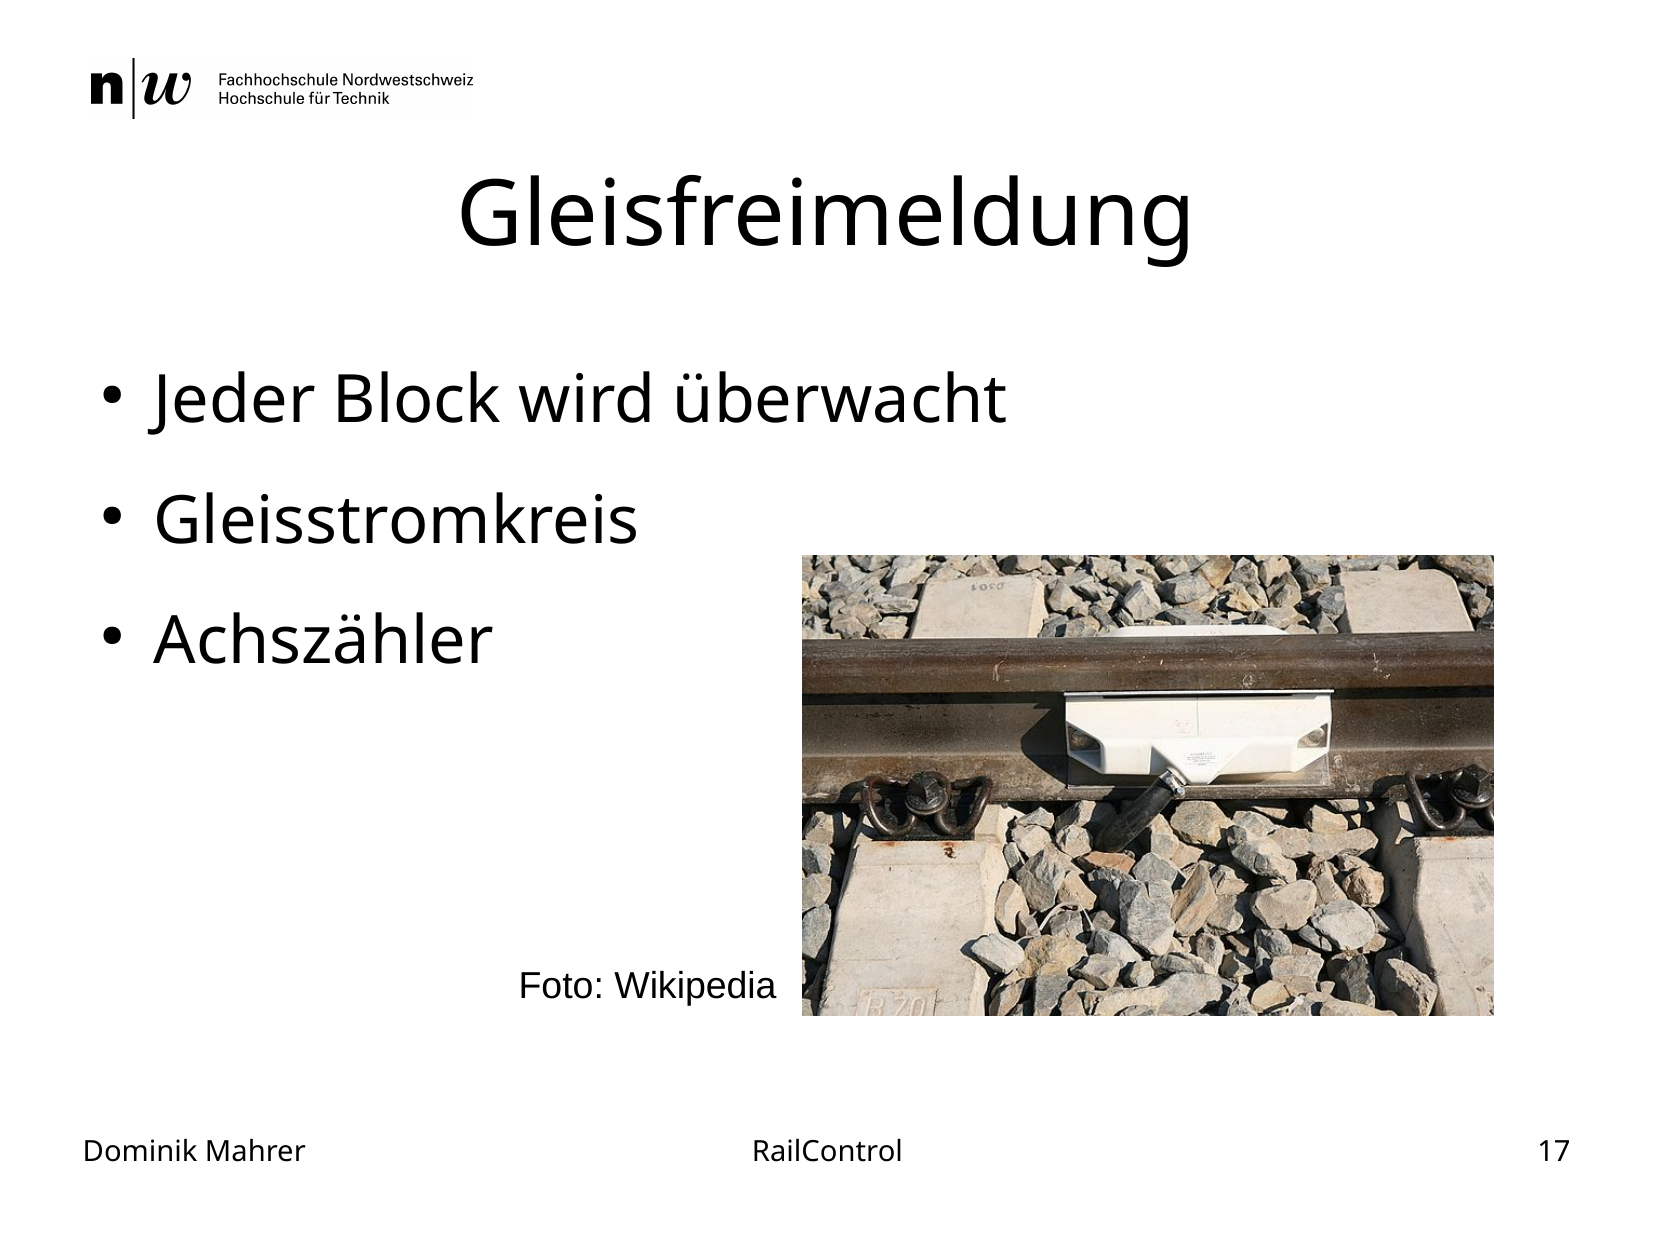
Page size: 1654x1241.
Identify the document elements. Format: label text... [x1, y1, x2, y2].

title Gleisfreimeldung [82, 153, 1571, 267]
list Jeder Block wird überwacht Gleisstromkreis Achszähler [82, 351, 1571, 1063]
text_box Foto: Wikipedia [503, 956, 792, 1014]
picture [91, 58, 473, 119]
picture [802, 555, 1494, 1016]
